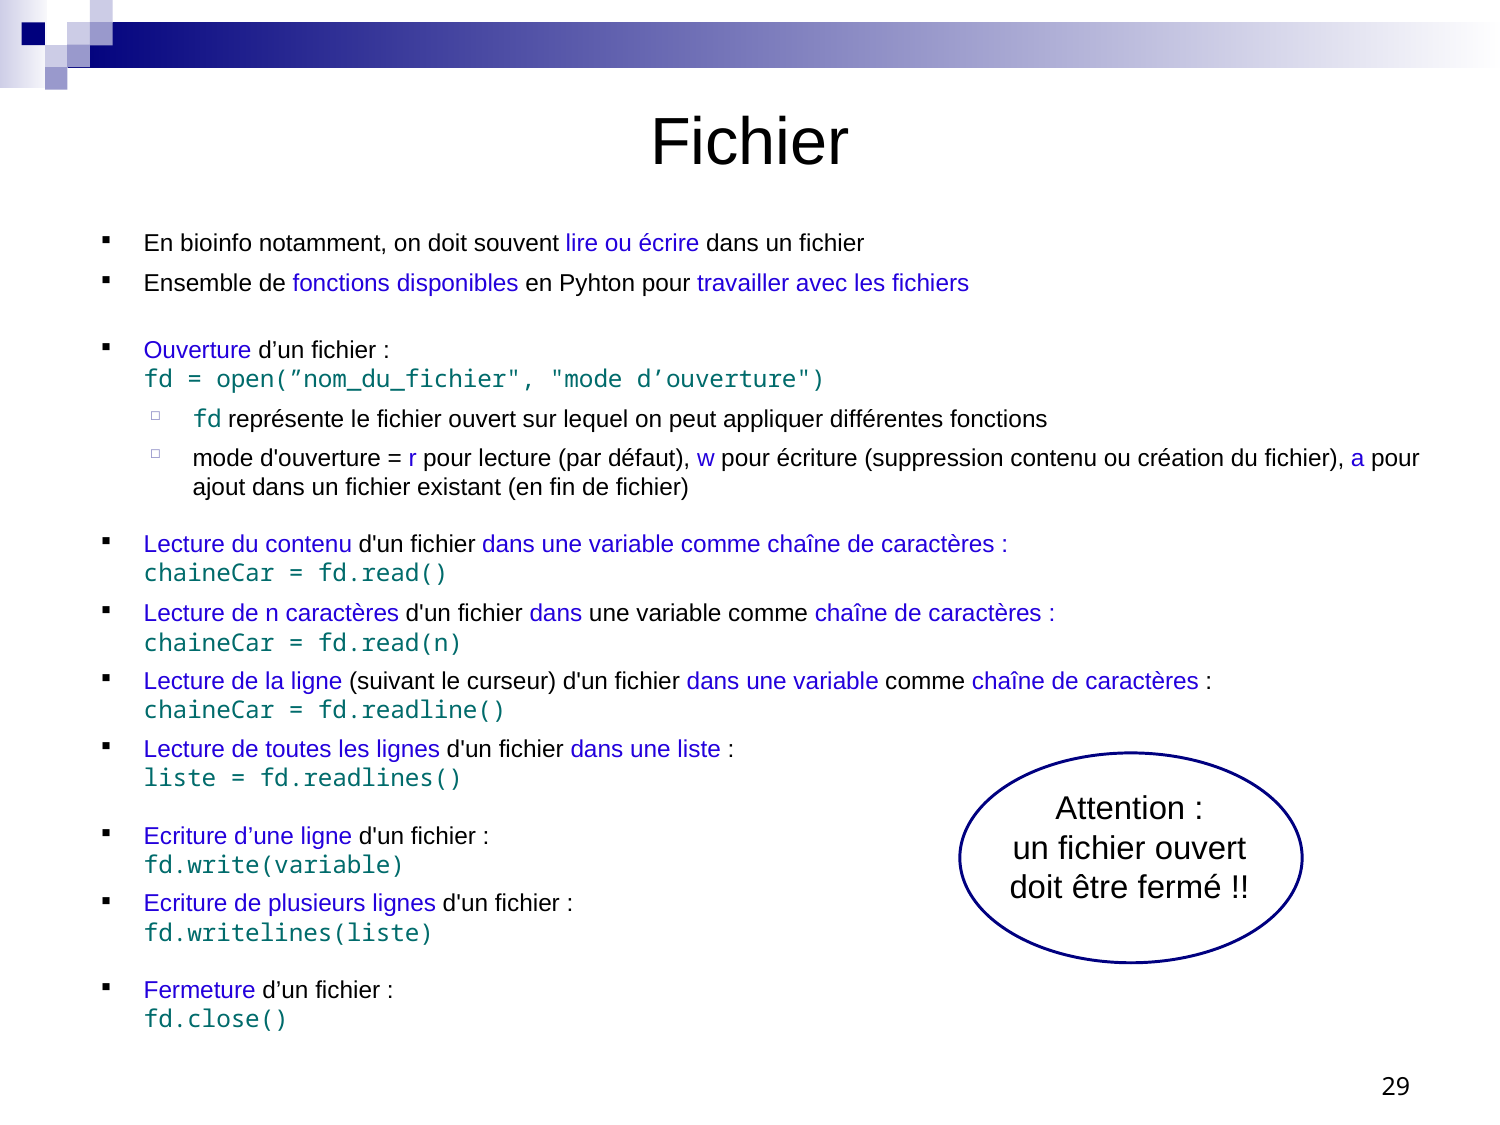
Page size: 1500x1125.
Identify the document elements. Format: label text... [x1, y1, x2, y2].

title Fichier [75, 69, 1426, 207]
text_box Attention : un fichier ouvert doit être fermé !! [972, 779, 1013, 814]
list En bioinfo notamment, on doit souvent lire ou écrire dans un fichier Ensemble de fonctions disponibles en Pyhton pour travailler avec les fichiers Ouverture d’un fichier : fd = open(”nom_du_fichier", "mode d’ouverture") fd représente le fichier ouvert sur lequel on peut appliquer différentes fonctions mode d'ouverture = r pour lecture (par défaut), w pour écriture (suppression contenu ou création du fichier), a pour ajout dans un fichier existant (en fin de fichier) Lecture du contenu d'un fichier dans une variable comme chaîne de caractères : chaineCar = fd.read() Lecture de n caractères d'un fichier dans une variable comme chaîne de caractères : chaineCar = fd.read(n) Lecture de la ligne (suivant le curseur) d'un fichier dans une variable comme chaîne de caractères : chaineCar = fd.readline() Lecture de toutes les lignes d'un fichier dans une liste : liste = fd.readlines() Ecriture d’une ligne d'un fichier : fd.write(variable) Ecriture de plusieurs lignes d'un fichier : fd.writelines(liste) Fermeture d’un fichier : fd.close() [86, 219, 1475, 1051]
text_box Attention : un fichier ouvert doit être fermé !! [1249, 779, 1288, 812]
text_box Attention : un fichier ouvert doit être fermé !! [972, 779, 1288, 914]
